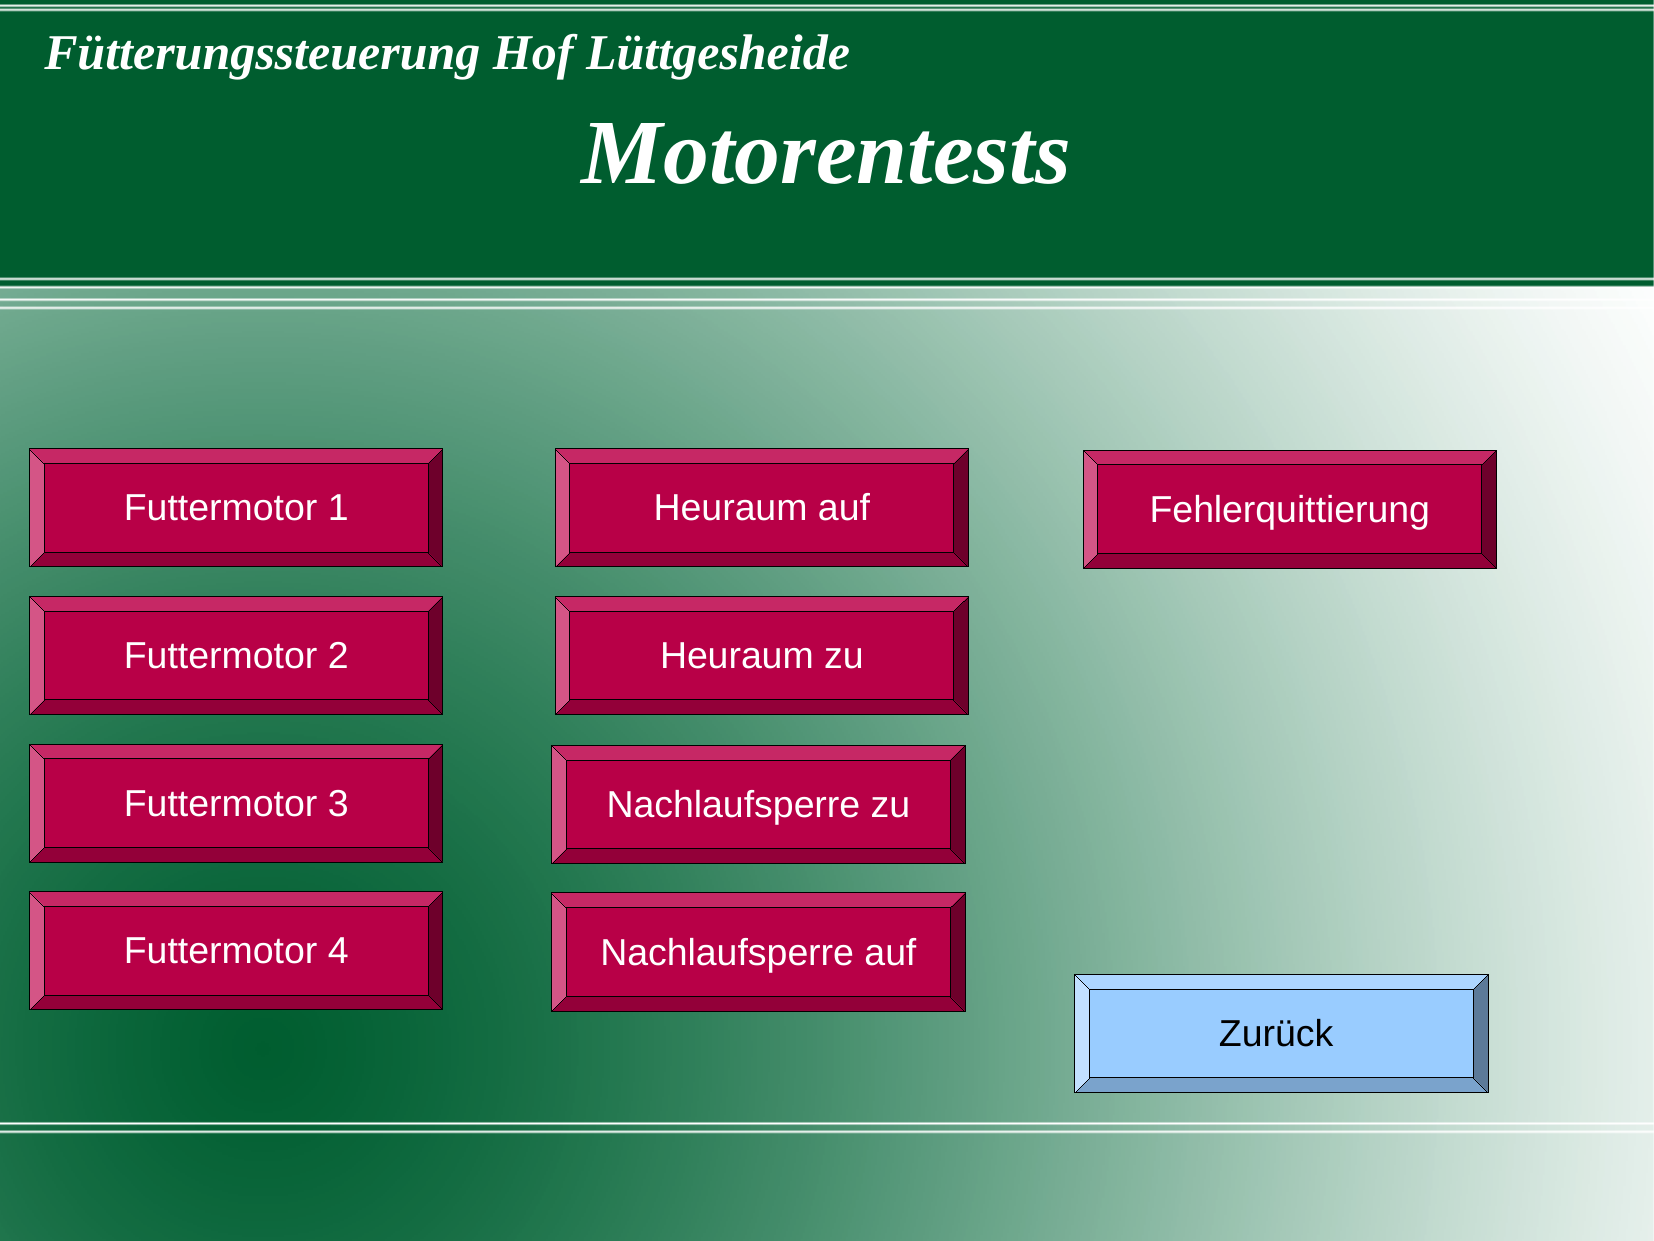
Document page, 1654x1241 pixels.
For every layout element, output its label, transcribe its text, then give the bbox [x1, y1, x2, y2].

text_box Zurück [1090, 990, 1473, 1077]
text_box Heuraum zu [570, 612, 953, 699]
picture [0, 0, 1654, 1241]
text_box Futtermotor 2 [45, 612, 428, 699]
text_box Fütterungssteuerung Hof Lüttgesheide [29, 17, 866, 89]
text_box Fehlerquittierung [1098, 465, 1481, 553]
text_box Futtermotor 1 [45, 464, 428, 552]
text_box Futtermotor 4 [45, 907, 428, 995]
title Motorentests [82, 102, 1571, 204]
text_box Nachlaufsperre auf [567, 908, 950, 996]
text_box Heuraum auf [570, 464, 953, 552]
text_box Futtermotor 3 [45, 759, 428, 847]
text_box Nachlaufsperre zu [567, 761, 950, 848]
